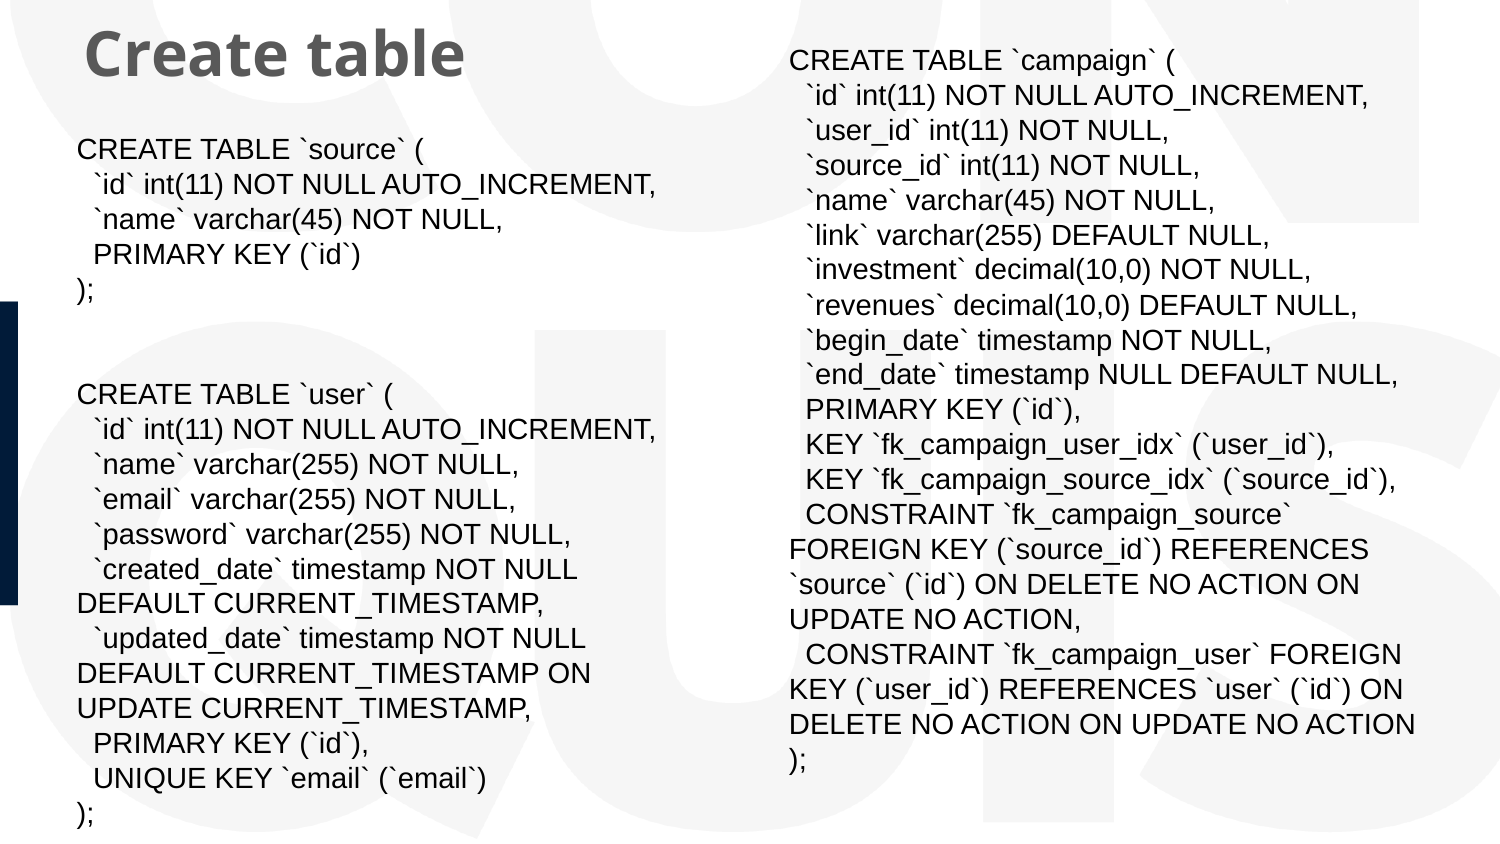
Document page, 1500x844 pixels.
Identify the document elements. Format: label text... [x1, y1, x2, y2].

picture [0, 0, 1500, 844]
list Create table [72, 5, 598, 107]
text_box CREATE TABLE `campaign` ( `id` int(11) NOT NULL AUTO_INCREMENT, `user_id` int(11) NOT NULL, `source_id` int(11) NOT NULL, `name` varchar(45) NOT NULL, `link` varchar(255) DEFAULT NULL, `investment` decimal(10,0) NOT NULL, `revenues` decimal(10,0) DEFAULT NULL, `begin_date` timestamp NOT NULL, `end_date` timestamp NULL DEFAULT NULL, PRIMARY KEY (`id`), KEY `fk_campaign_user_idx` (`user_id`), KEY `fk_campaign_source_idx` (`source_id`), CONSTRAINT `fk_campaign_source` FOREIGN KEY (`source_id`) REFERENCES `source` (`id`) ON DELETE NO ACTION ON UPDATE NO ACTION, CONSTRAINT `fk_campaign_user` FOREIGN KEY (`user_id`) REFERENCES `user` (`id`) ON DELETE NO ACTION ON UPDATE NO ACTION ); [773, 26, 1433, 791]
text_box CREATE TABLE `source` ( `id` int(11) NOT NULL AUTO_INCREMENT, `name` varchar(45) NOT NULL, PRIMARY KEY (`id`) ); CREATE TABLE `user` ( `id` int(11) NOT NULL AUTO_INCREMENT, `name` varchar(255) NOT NULL, `email` varchar(255) NOT NULL, `password` varchar(255) NOT NULL, `created_date` timestamp NOT NULL DEFAULT CURRENT_TIMESTAMP, `updated_date` timestamp NOT NULL DEFAULT CURRENT_TIMESTAMP ON UPDATE CURRENT_TIMESTAMP, PRIMARY KEY (`id`), UNIQUE KEY `email` (`email`) ); [61, 115, 721, 844]
